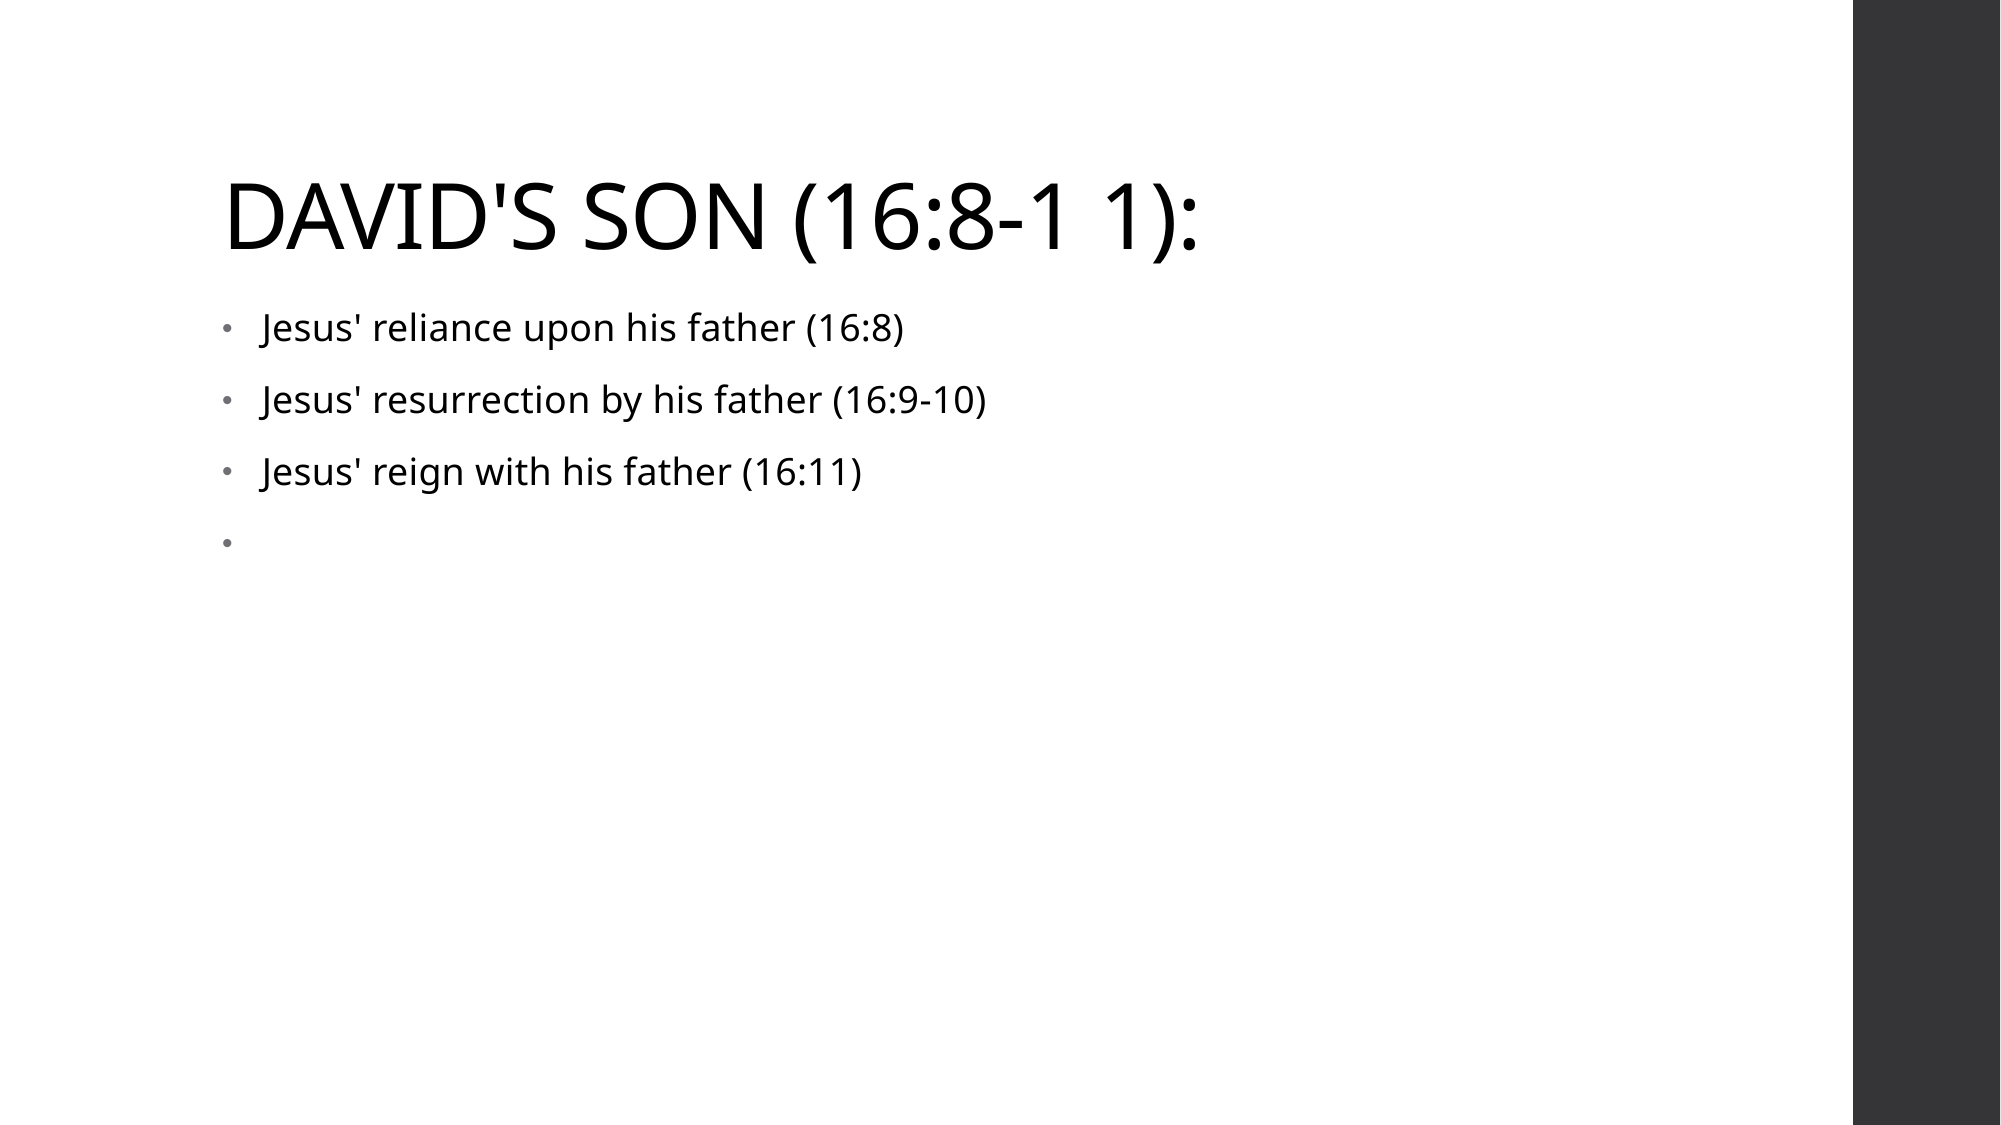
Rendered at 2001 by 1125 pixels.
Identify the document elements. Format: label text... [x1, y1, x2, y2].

title DAVID'S SON (16:8-1 1): [206, 60, 1797, 278]
list Jesus' reliance upon his father (16:8) Jesus' resurrection by his father (16:9-10) Jesus' reign with his father (16:11) [206, 299, 1617, 1014]
